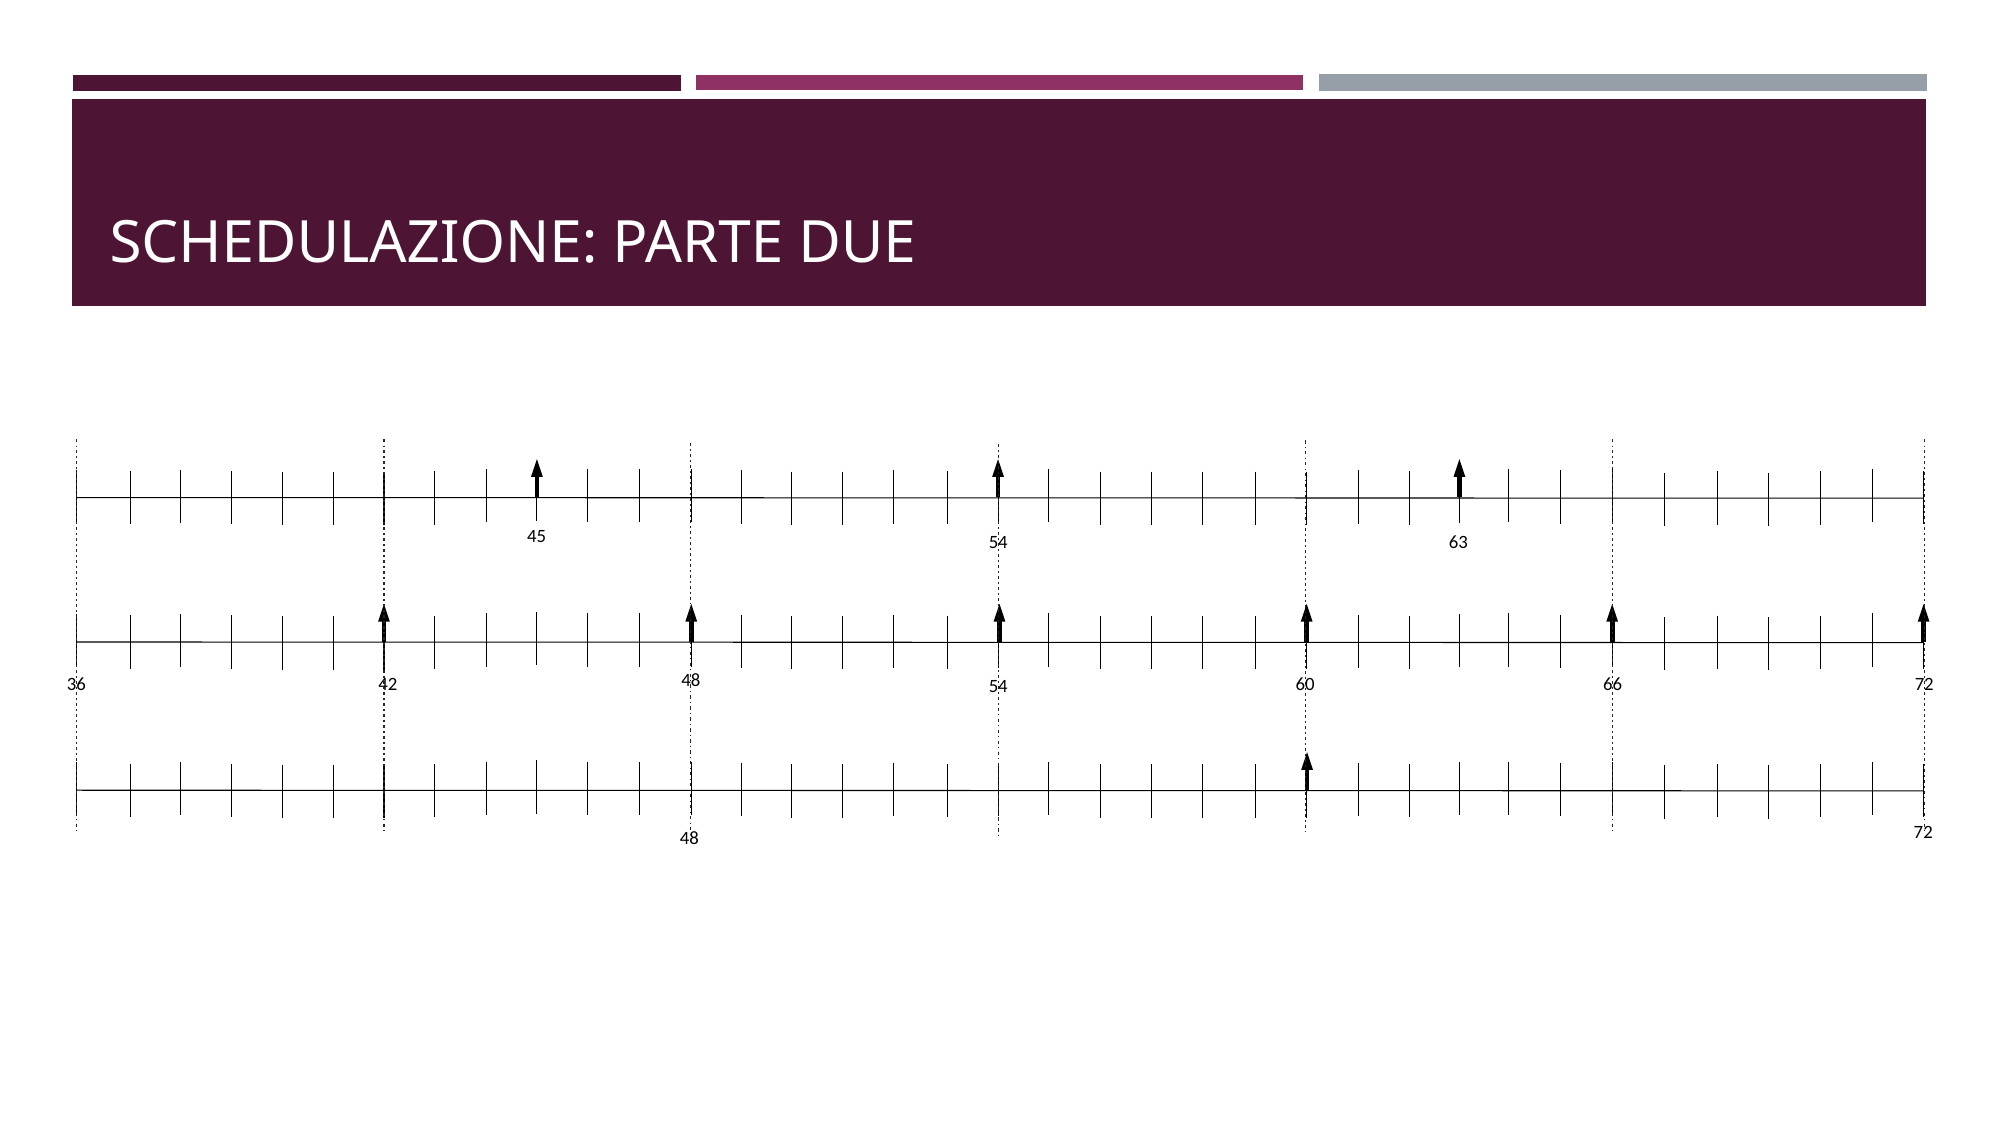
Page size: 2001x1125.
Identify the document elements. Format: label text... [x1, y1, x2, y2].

text_box 63 [1430, 522, 1487, 561]
text_box 48 [663, 660, 719, 698]
text_box 54 [970, 666, 1026, 705]
text_box 54 [970, 522, 1026, 561]
text_box 60 [1277, 664, 1333, 703]
text_box 66 [1585, 664, 1641, 702]
text_box 45 [503, 516, 570, 555]
text_box 48 [661, 817, 717, 856]
text_box 72 [1896, 663, 1952, 702]
text_box 42 [363, 664, 429, 703]
text_box 72 [1895, 812, 1951, 851]
title schedulazione: parte due [94, 119, 1904, 282]
text_box 36 [50, 664, 103, 702]
